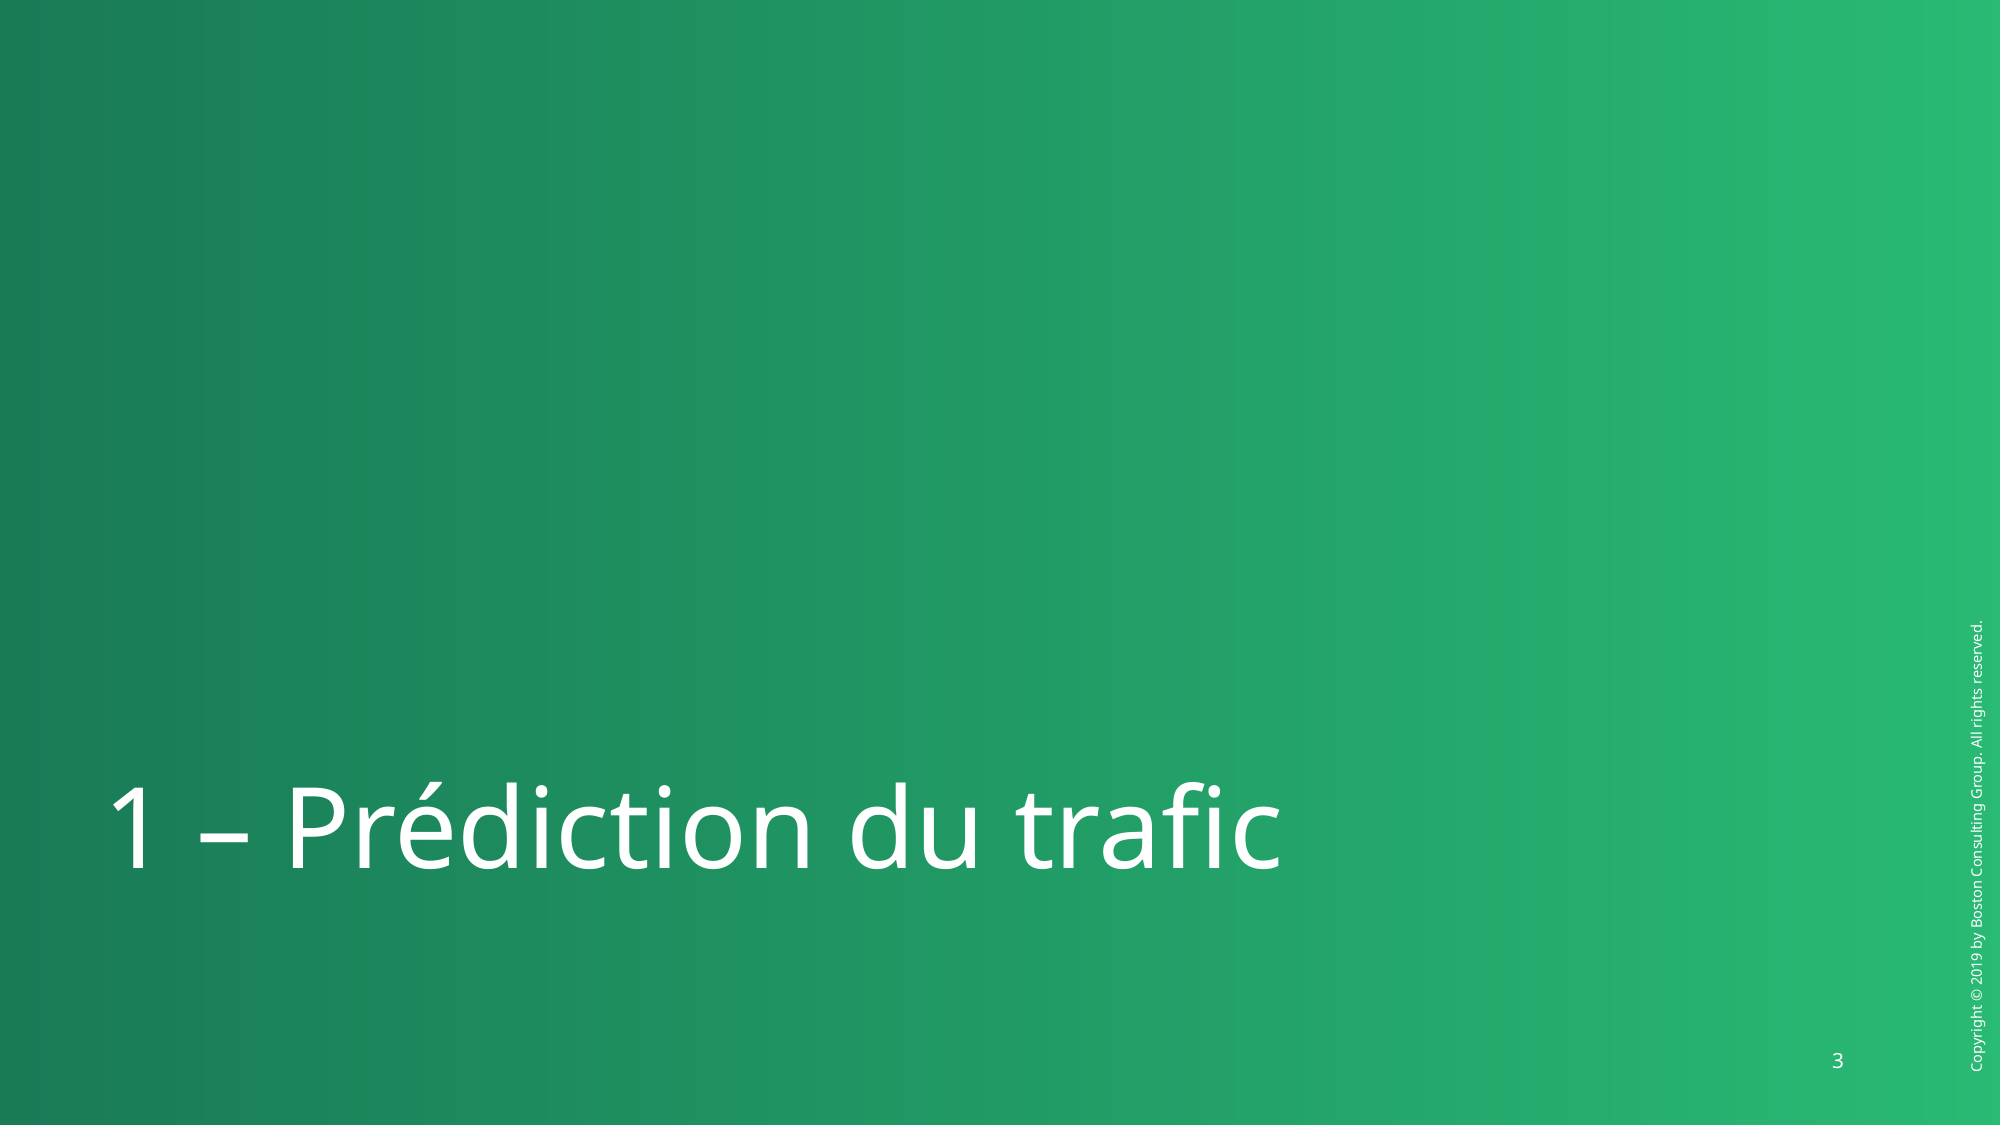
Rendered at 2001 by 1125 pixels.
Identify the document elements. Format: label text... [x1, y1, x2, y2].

title 1 – Prédiction du trafic [103, 627, 1897, 892]
